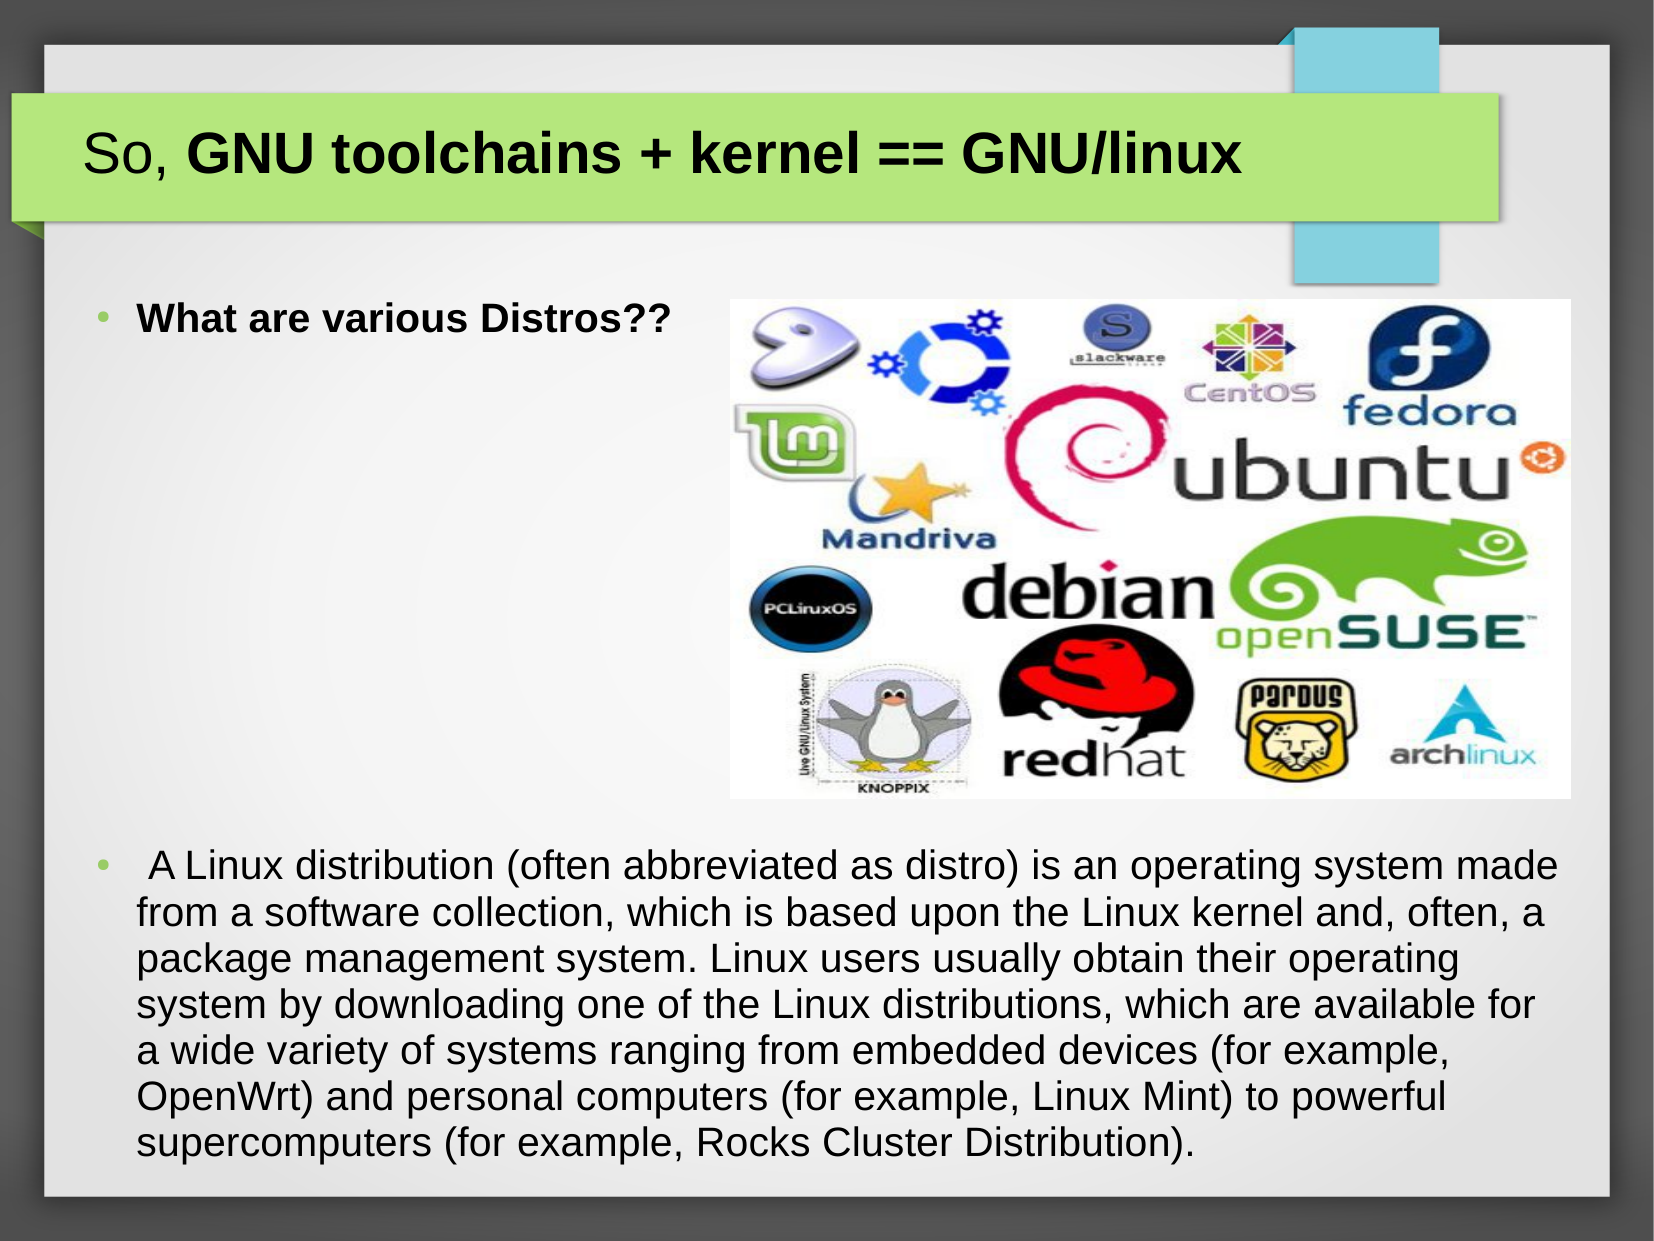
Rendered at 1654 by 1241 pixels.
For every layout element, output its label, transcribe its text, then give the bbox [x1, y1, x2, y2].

list What are various Distros?? A Linux distribution (often abbreviated as distro) is an operating system made from a software collection, which is based upon the Linux kernel and, often, a package management system. Linux users usually obtain their operating system by downloading one of the Linux distributions, which are available for a wide variety of systems ranging from embedded devices (for example, OpenWrt) and personal computers (for example, Linux Mint) to powerful supercomputers (for example, Rocks Cluster Distribution). [82, 295, 1571, 1171]
title So, GNU toolchains + kernel == GNU/linux [82, 94, 1264, 213]
picture [0, 0, 1654, 1241]
